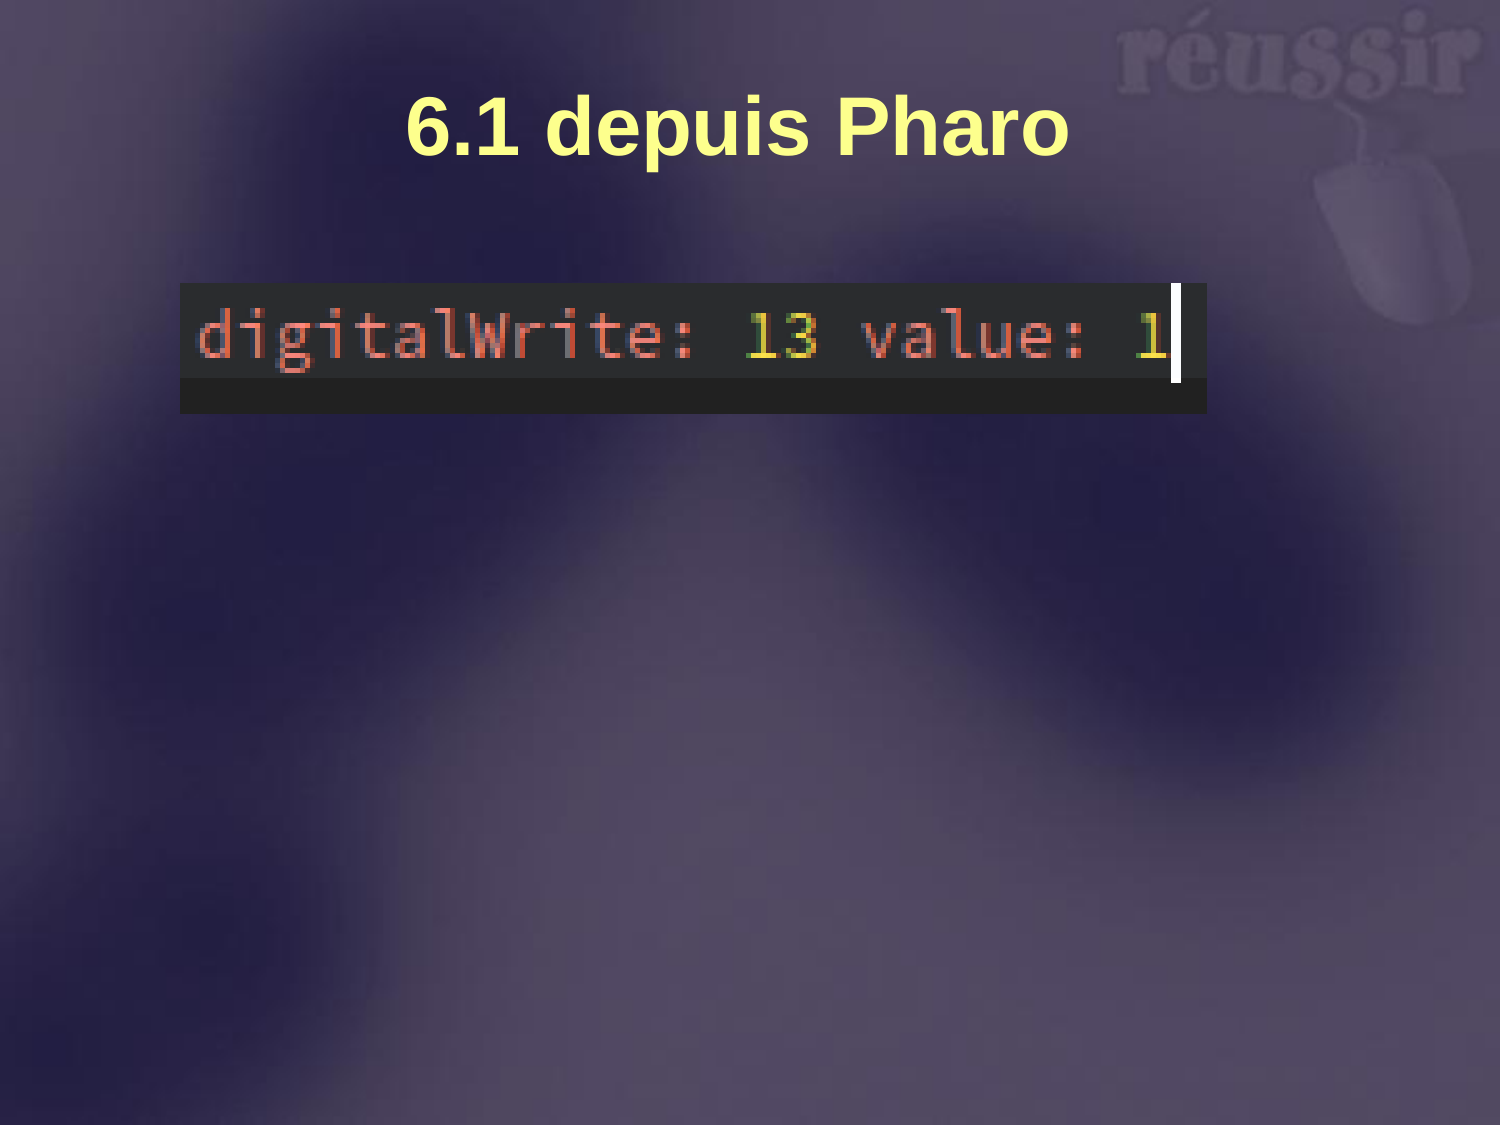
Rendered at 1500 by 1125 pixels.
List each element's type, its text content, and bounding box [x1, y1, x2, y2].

picture [0, 0, 1500, 1125]
title 6.1 depuis Pharo [75, 78, 1425, 266]
